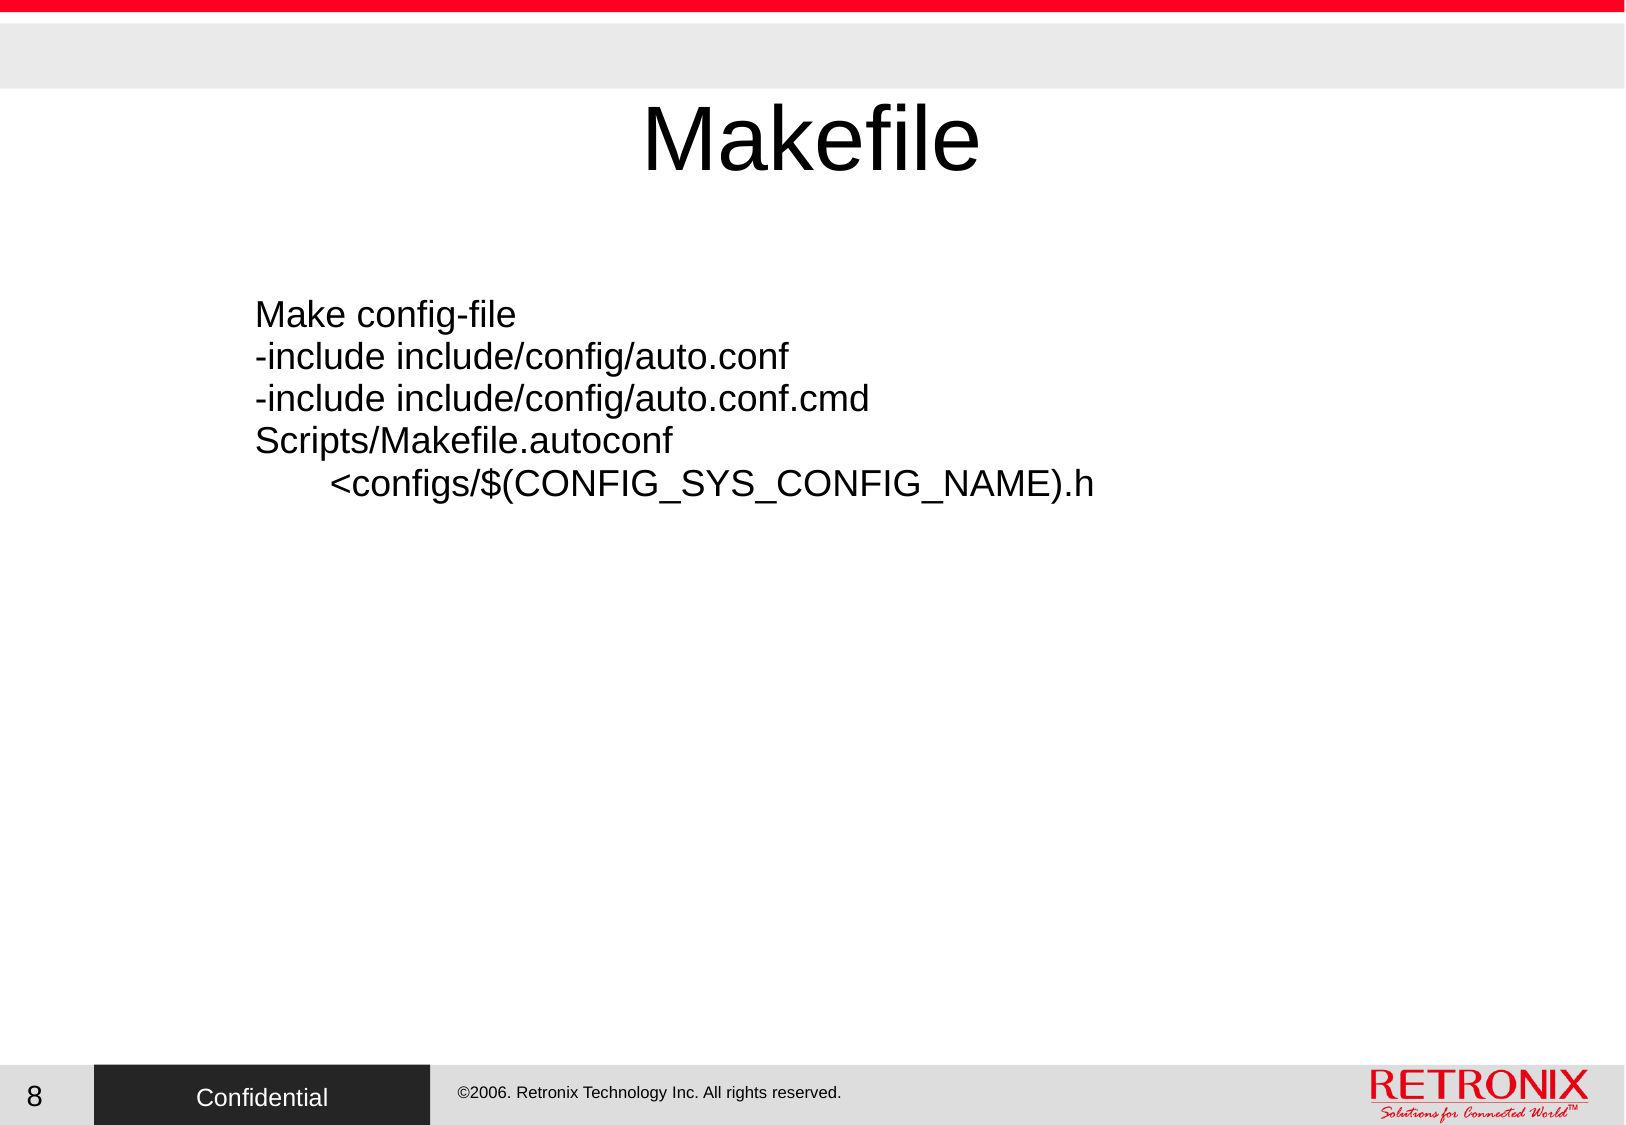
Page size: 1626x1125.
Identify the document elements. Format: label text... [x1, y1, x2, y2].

text_box Make config-file -include include/config/auto.conf -include include/config/auto.conf.cmd Scripts/Makefile.autoconf <configs/$(CONFIG_SYS_CONFIG_NAME).h [240, 270, 1261, 561]
text_box <number> [11, 1070, 100, 1116]
picture [1367, 1067, 1592, 1125]
title Makefile [81, 44, 1544, 233]
